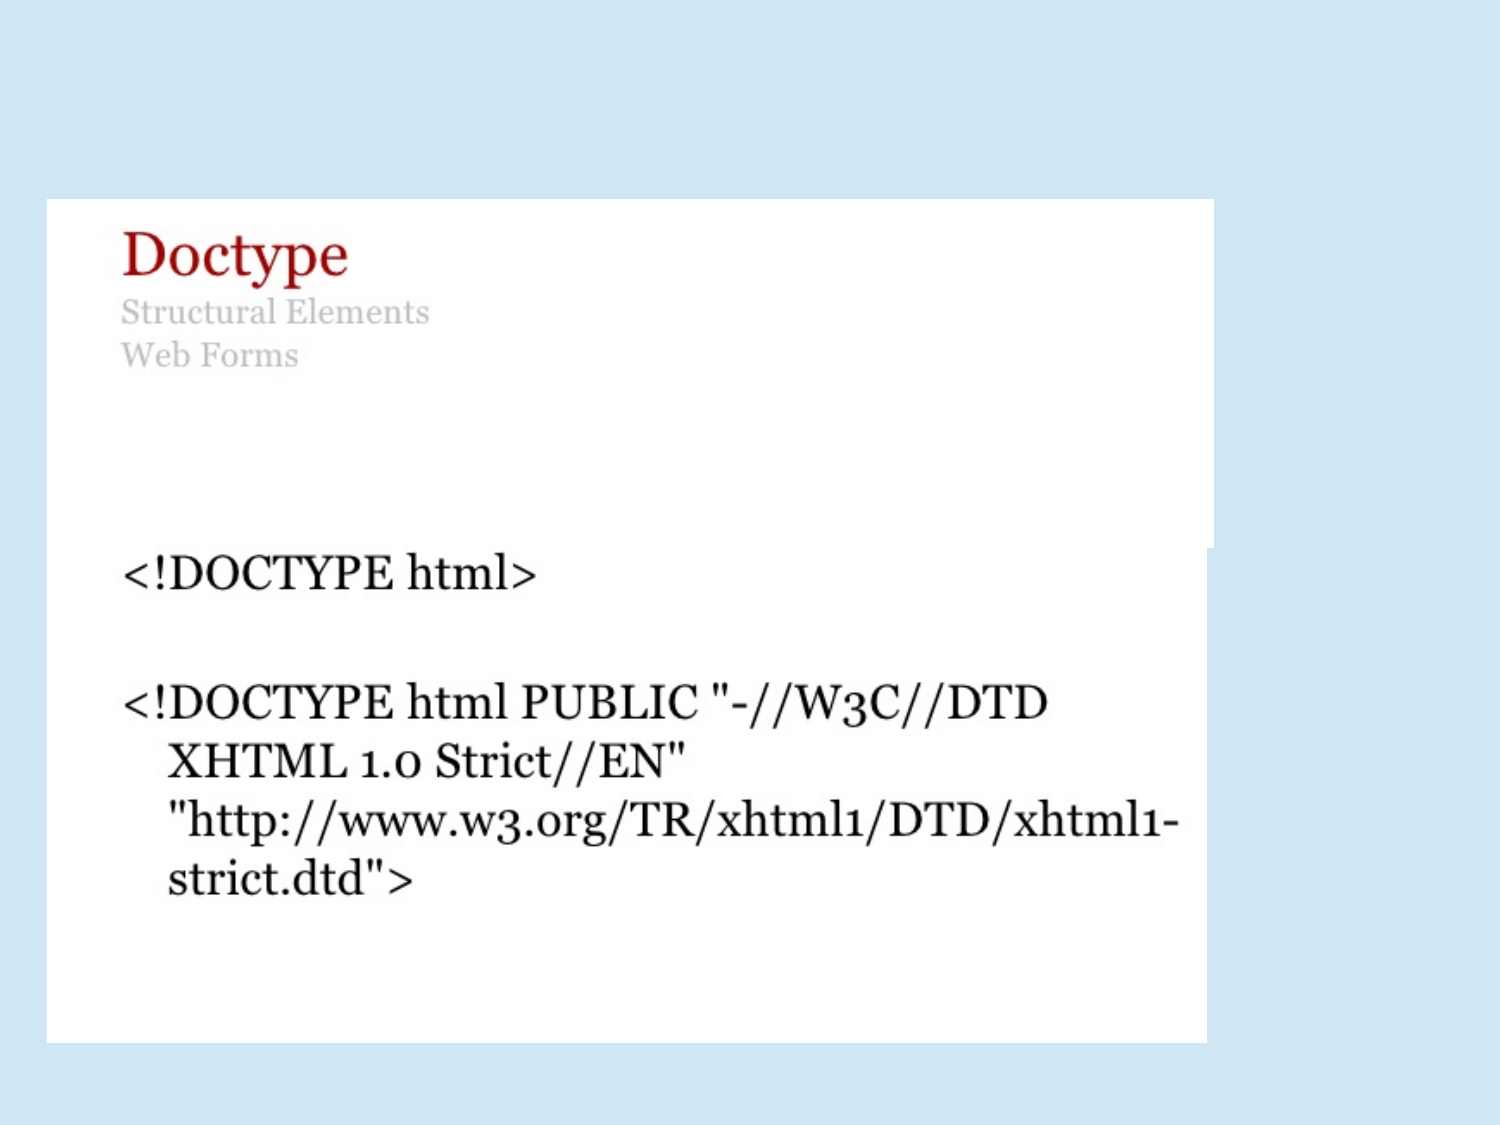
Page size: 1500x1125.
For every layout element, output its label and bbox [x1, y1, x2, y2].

picture [46, 199, 1214, 1043]
